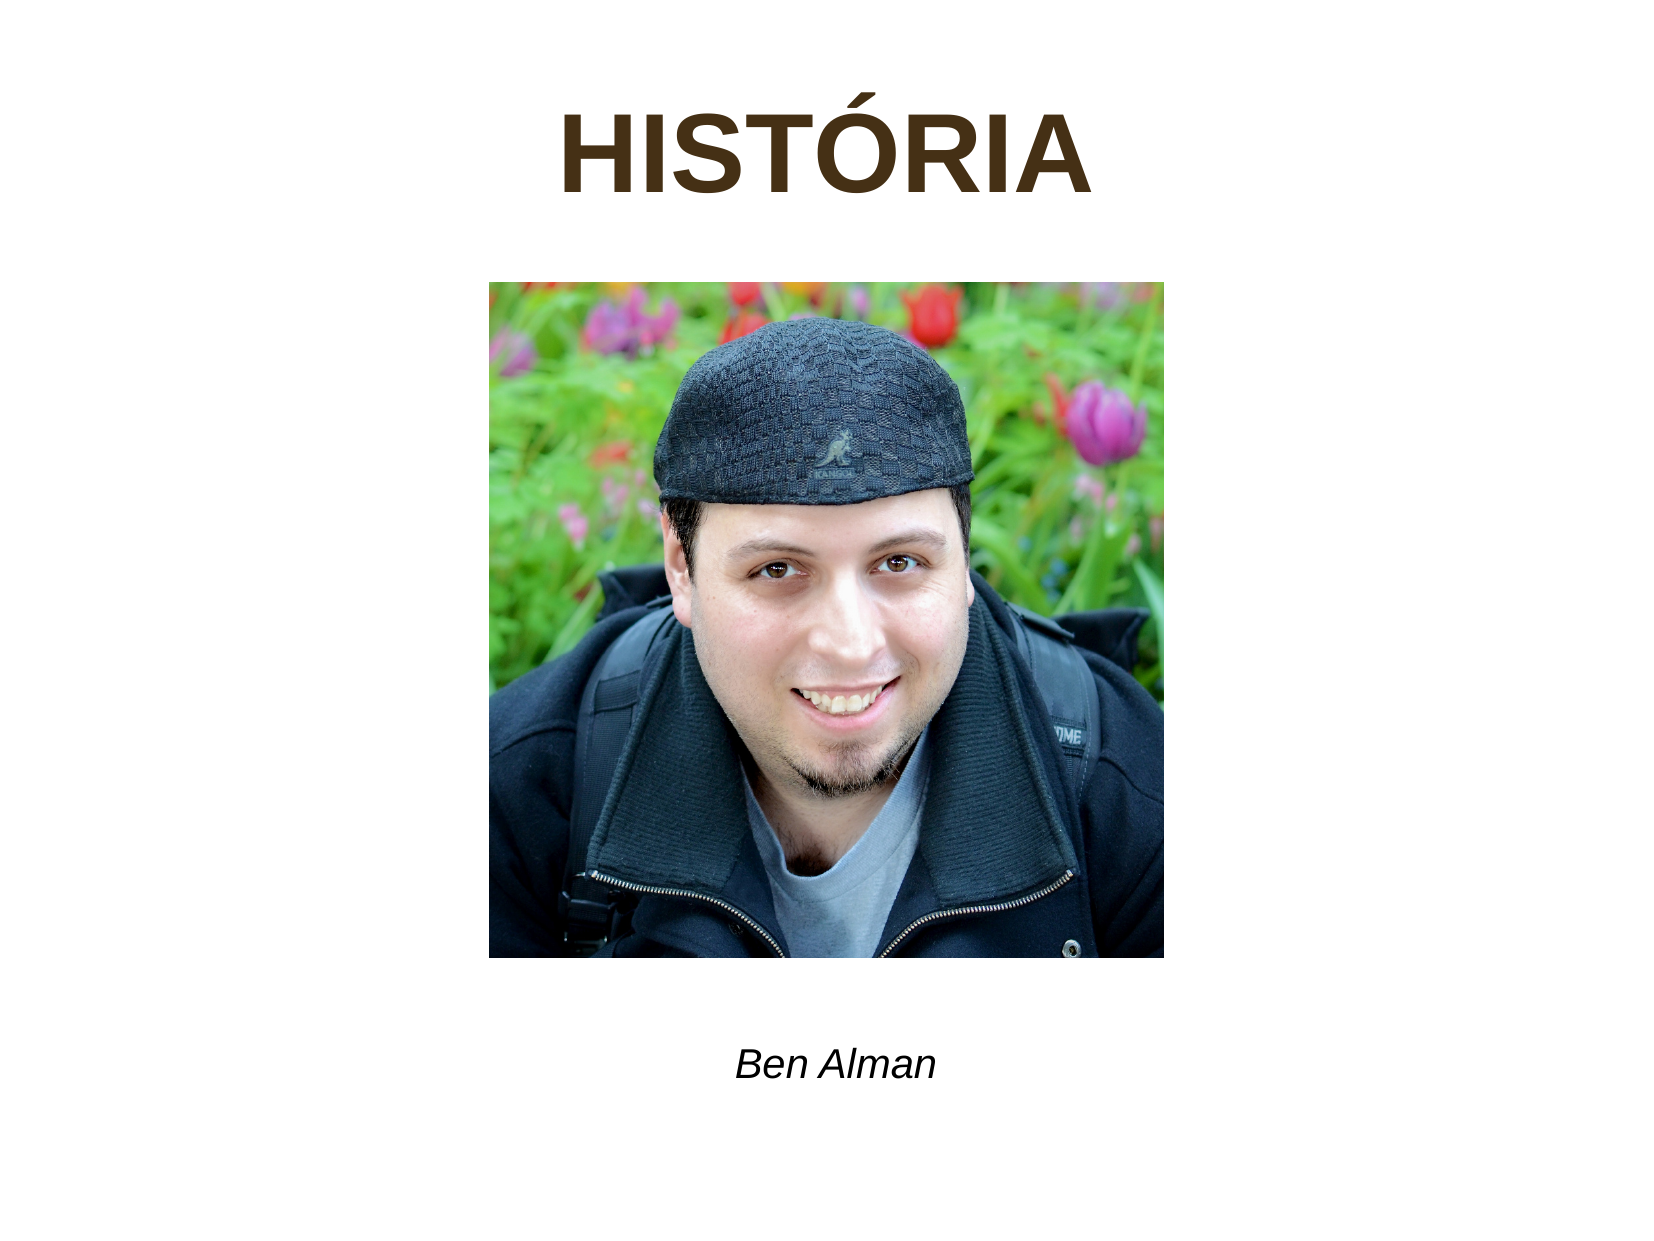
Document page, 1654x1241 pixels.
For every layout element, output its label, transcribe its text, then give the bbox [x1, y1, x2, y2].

title HISTÓRIA [82, 49, 1571, 257]
picture [489, 282, 1164, 958]
text_box Ben Alman [720, 1033, 952, 1096]
